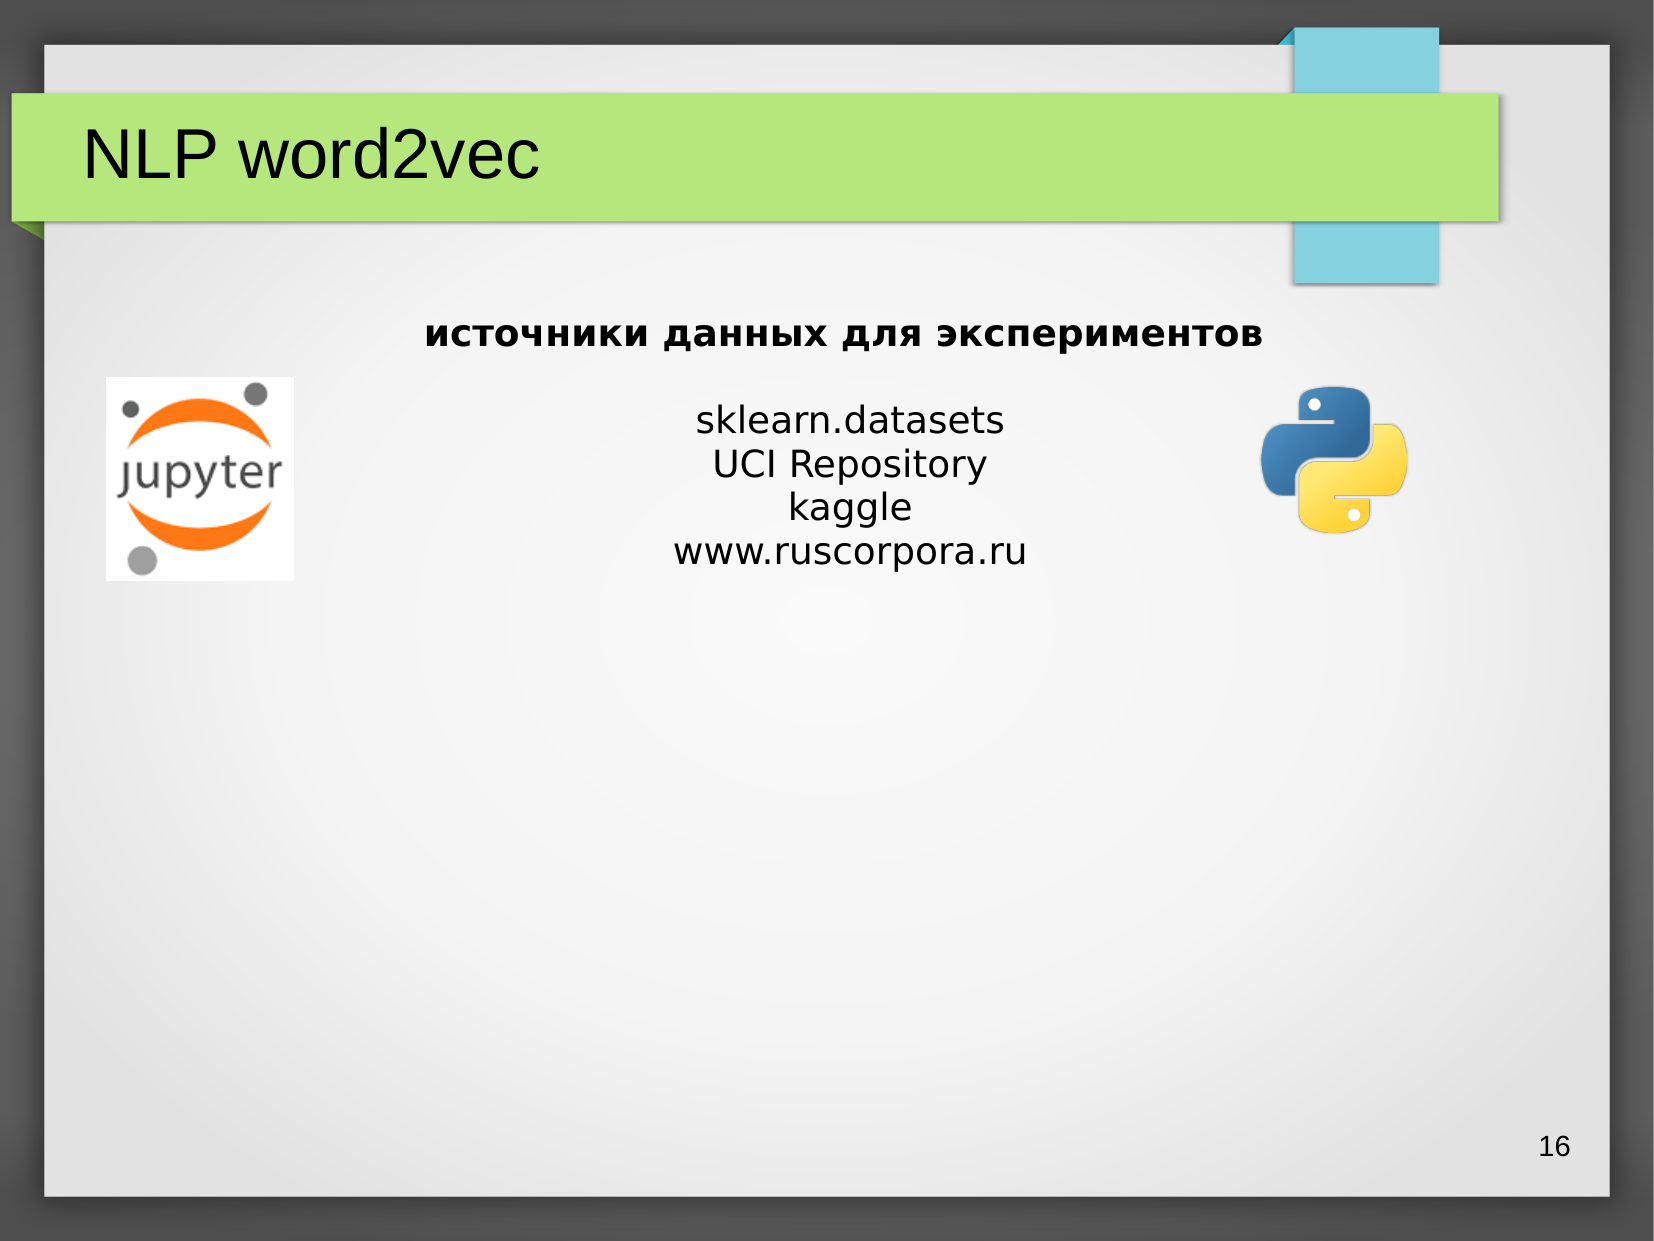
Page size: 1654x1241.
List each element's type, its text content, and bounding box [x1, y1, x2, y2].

text_box источники данных для экспериментов sklearn.datasets UCI Repository kaggle www.ruscorpora.ru [283, 304, 1418, 1094]
picture [0, 0, 1654, 1241]
title NLP word2vec [82, 118, 1406, 189]
